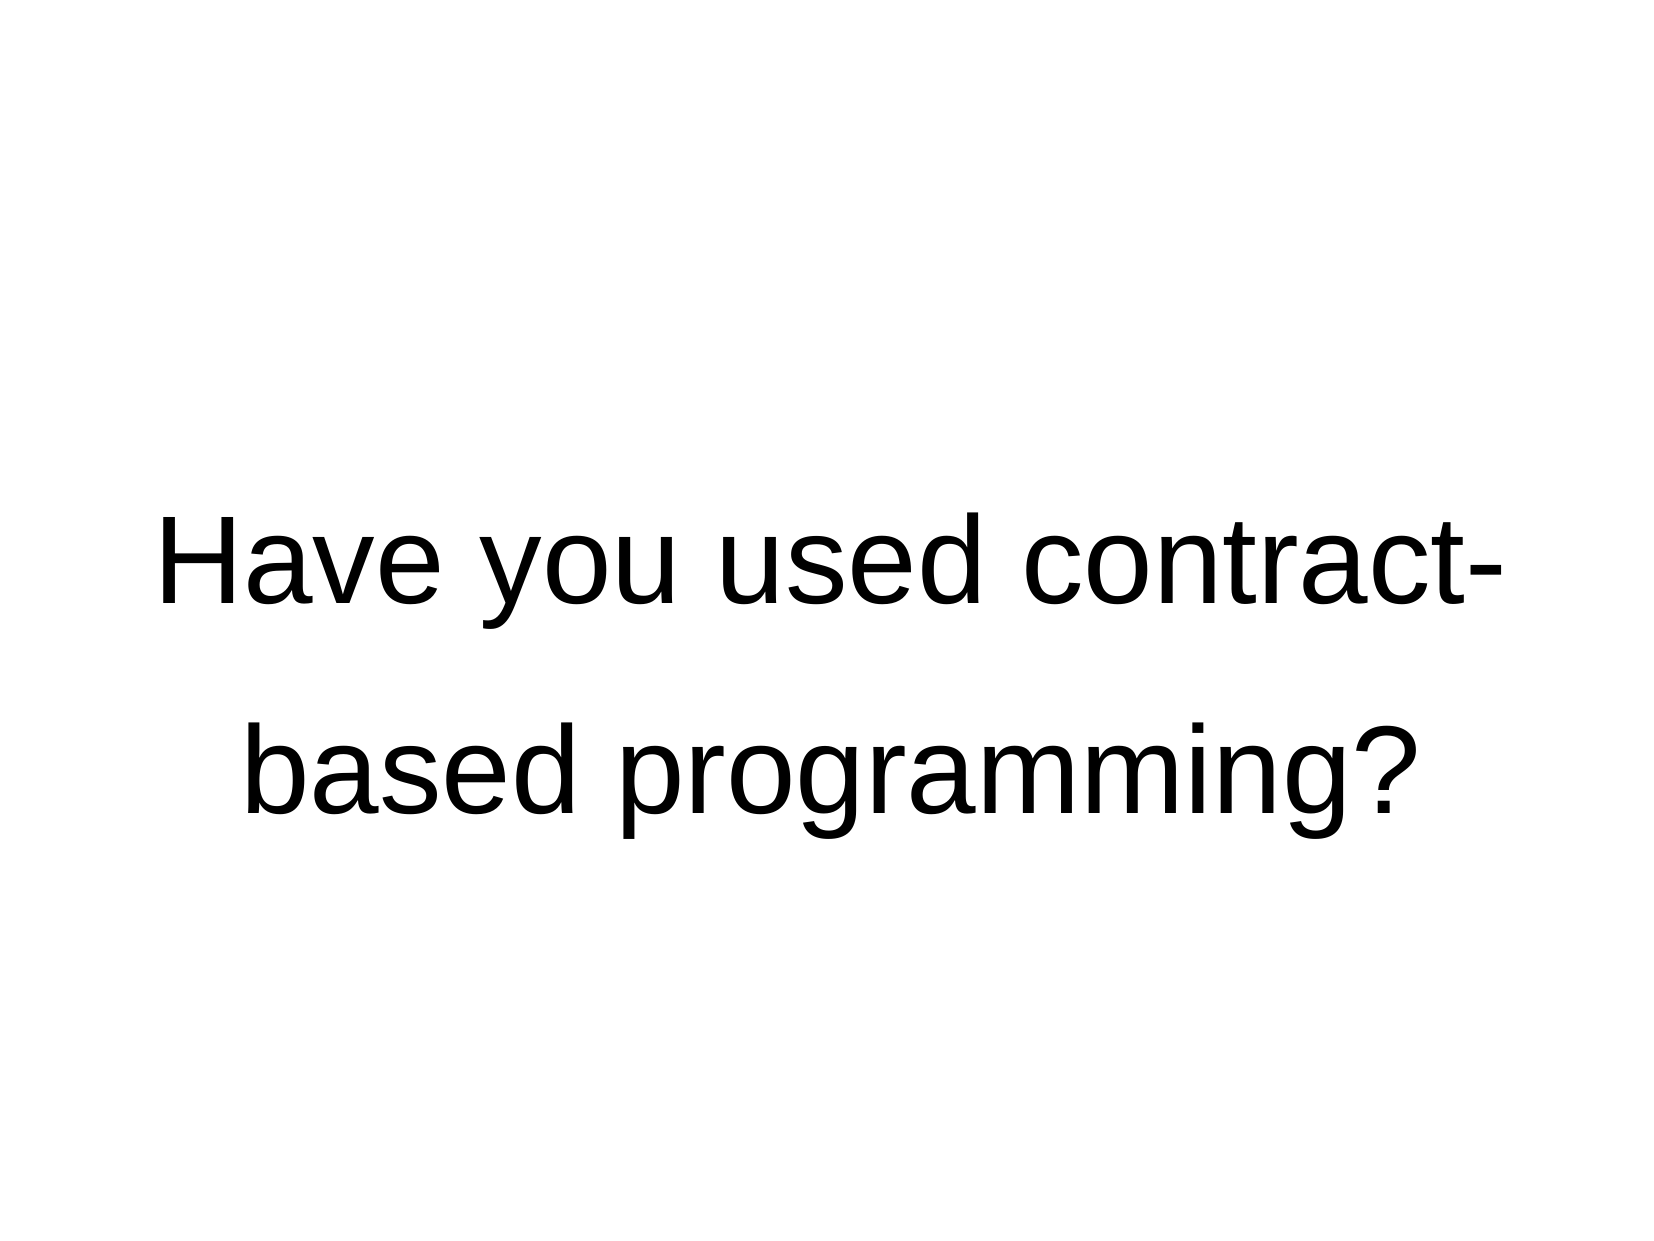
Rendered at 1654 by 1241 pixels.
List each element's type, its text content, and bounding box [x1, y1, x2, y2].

title Have you used contract-based programming? [86, 90, 1576, 1171]
